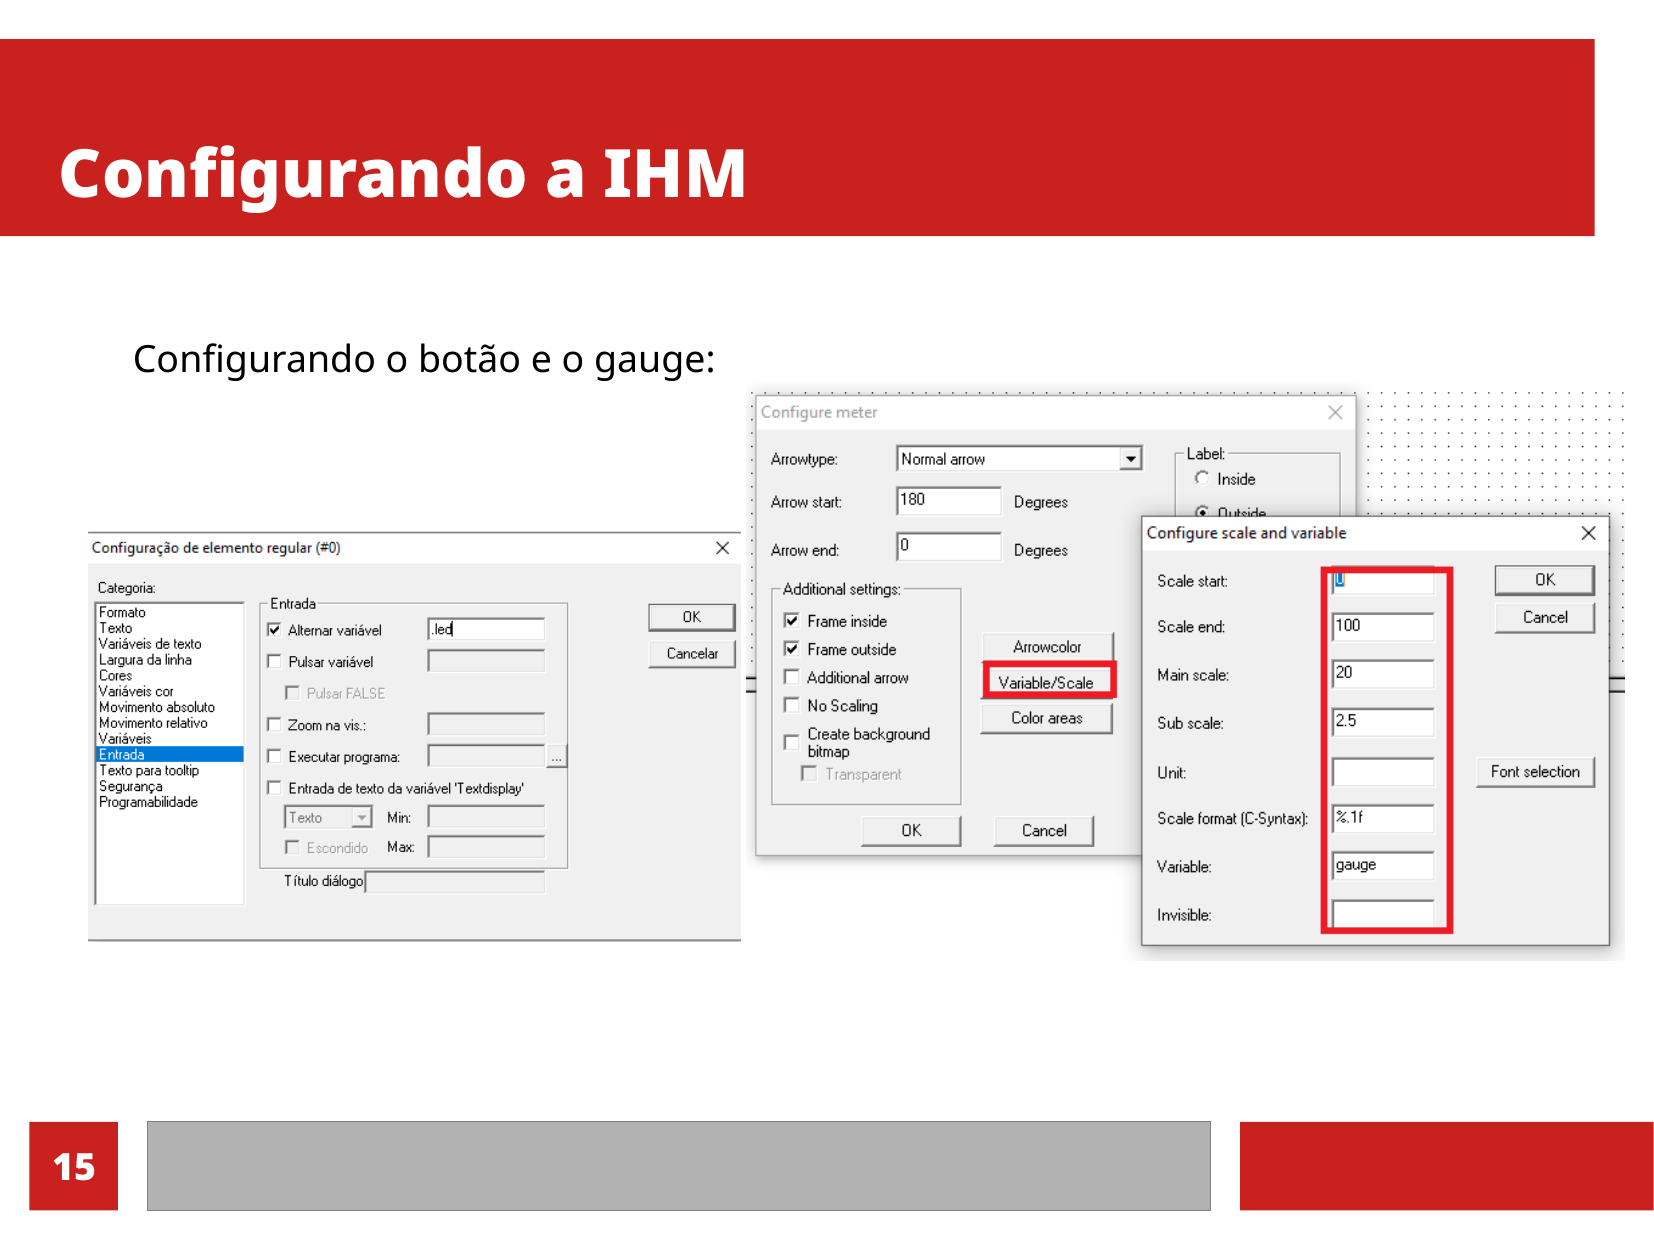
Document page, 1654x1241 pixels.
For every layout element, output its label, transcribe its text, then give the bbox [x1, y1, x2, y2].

text_box Configurando o botão e o gauge: [118, 324, 655, 387]
picture [88, 531, 741, 942]
picture [746, 383, 1625, 961]
title Configurando a IHM [58, 58, 1595, 217]
